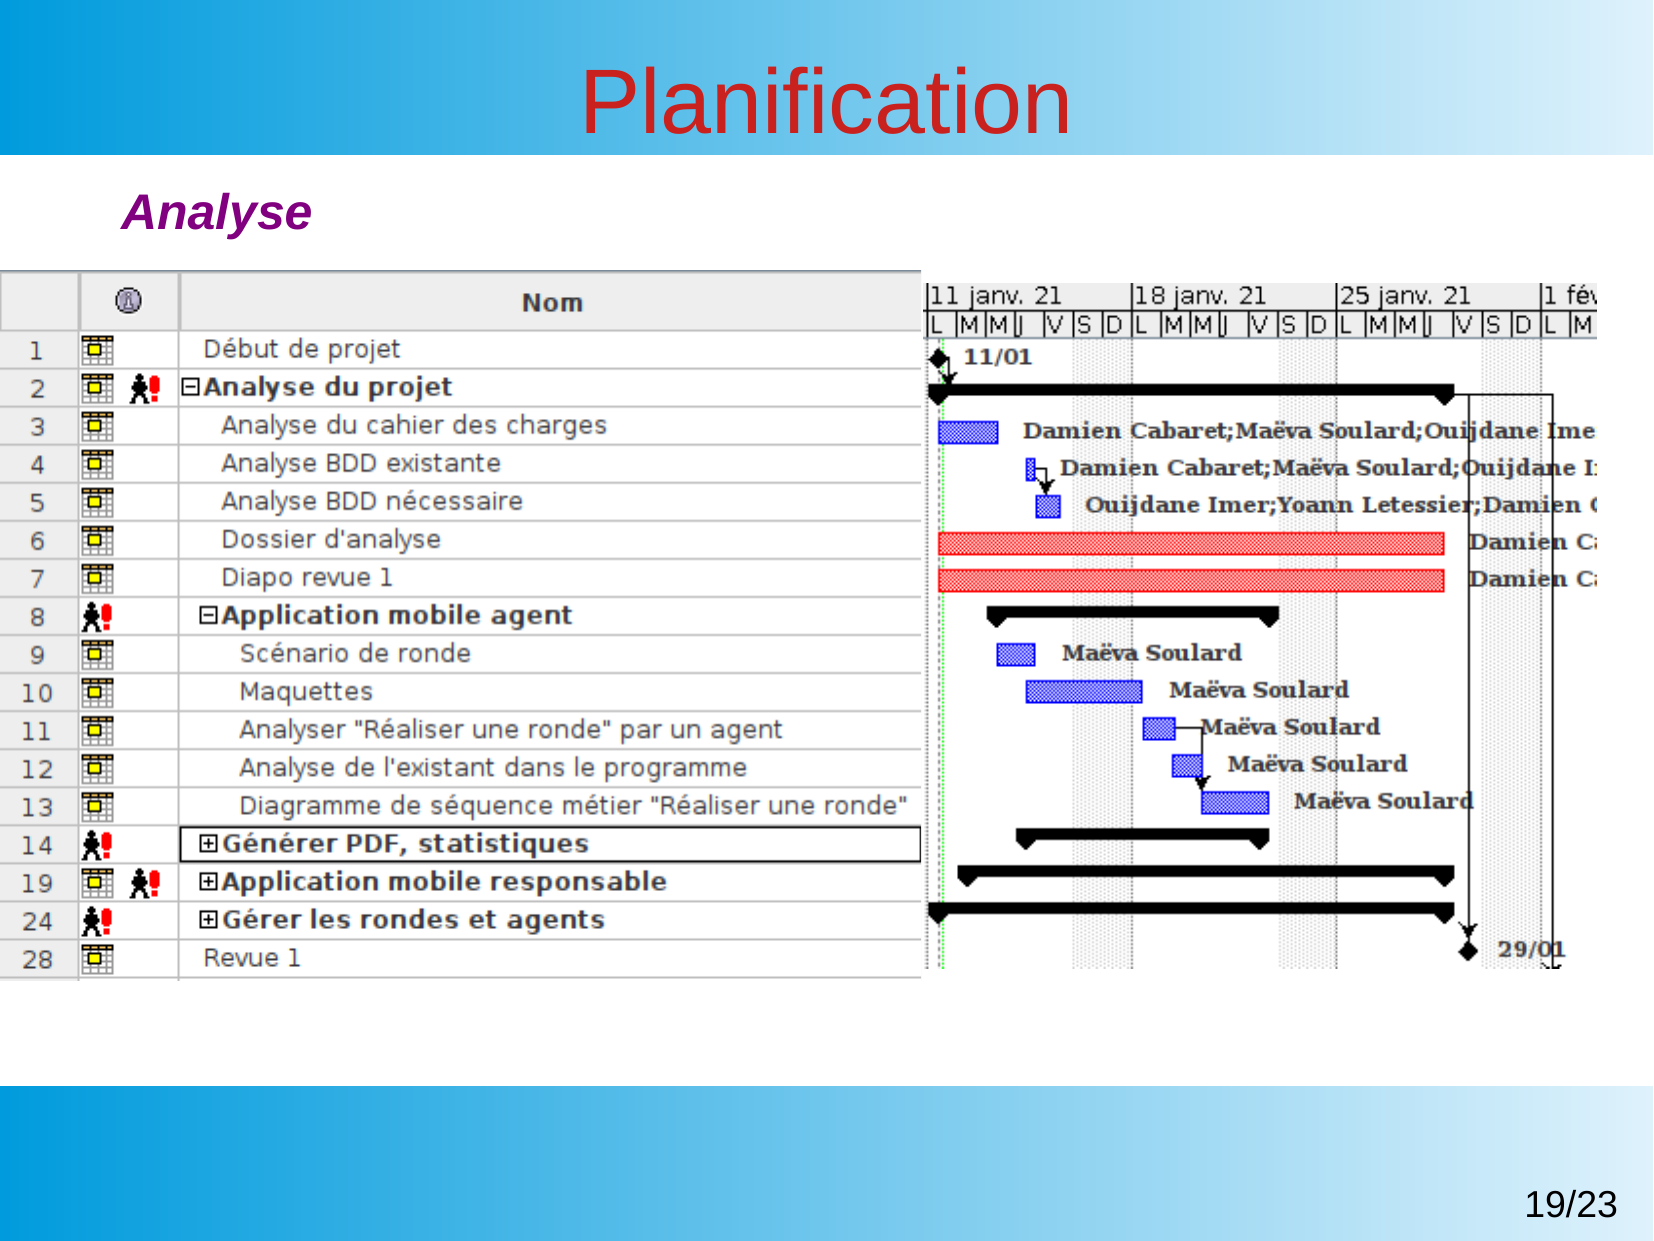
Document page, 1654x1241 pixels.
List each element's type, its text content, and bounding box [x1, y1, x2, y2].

title Planification [82, 49, 1571, 155]
text_box <numéro>/23 [1509, 1175, 1654, 1241]
picture [923, 283, 1597, 969]
picture [0, 270, 922, 981]
text_box Analyse [106, 177, 851, 248]
